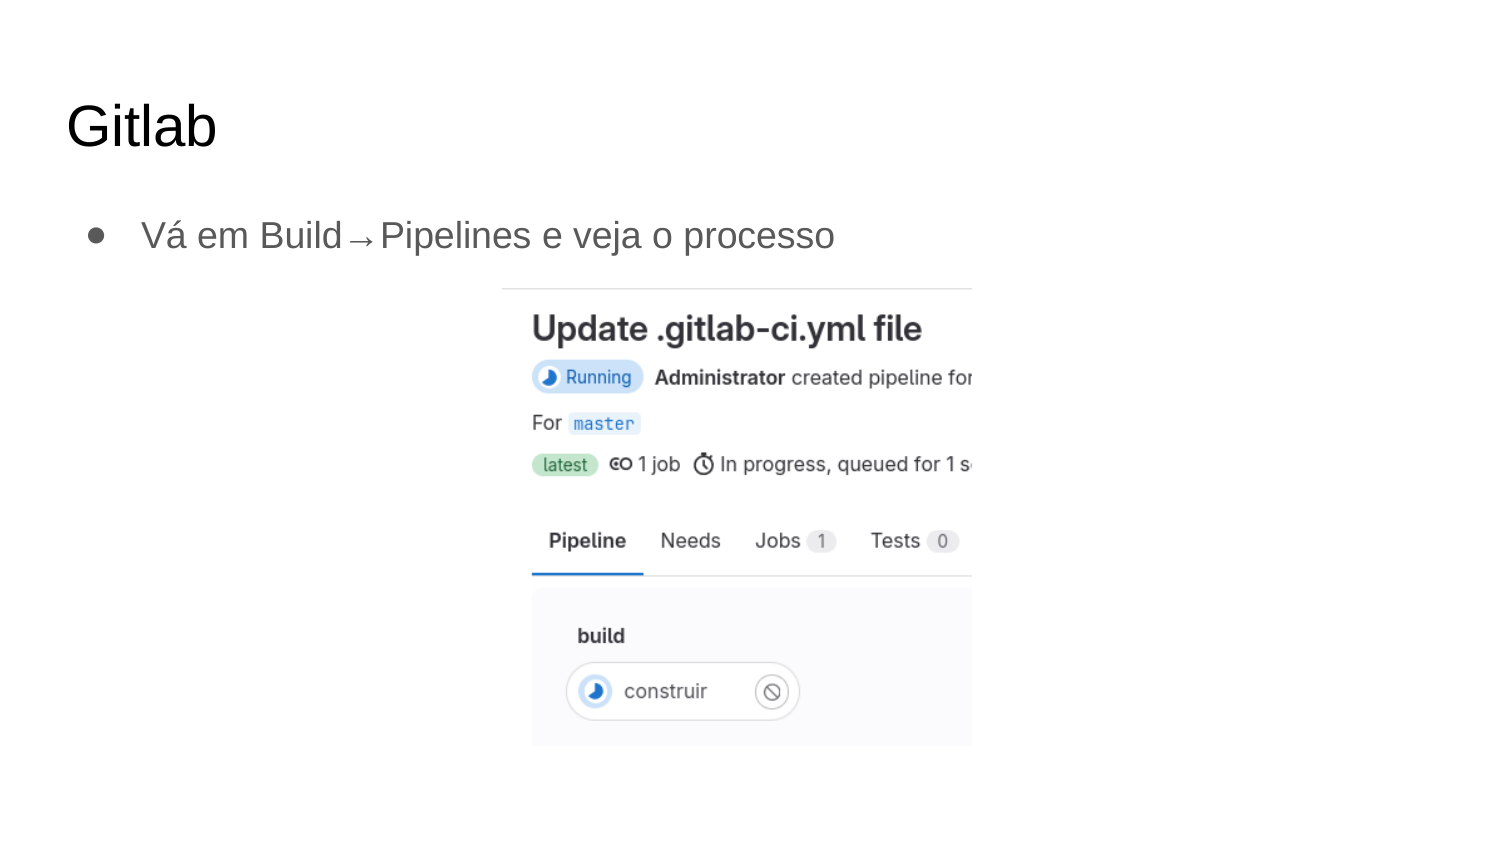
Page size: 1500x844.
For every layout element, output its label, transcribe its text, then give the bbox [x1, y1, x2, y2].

title Gitlab [51, 72, 1449, 167]
picture [502, 287, 972, 746]
list Vá em Build→Pipelines e veja o processo [51, 189, 1489, 750]
